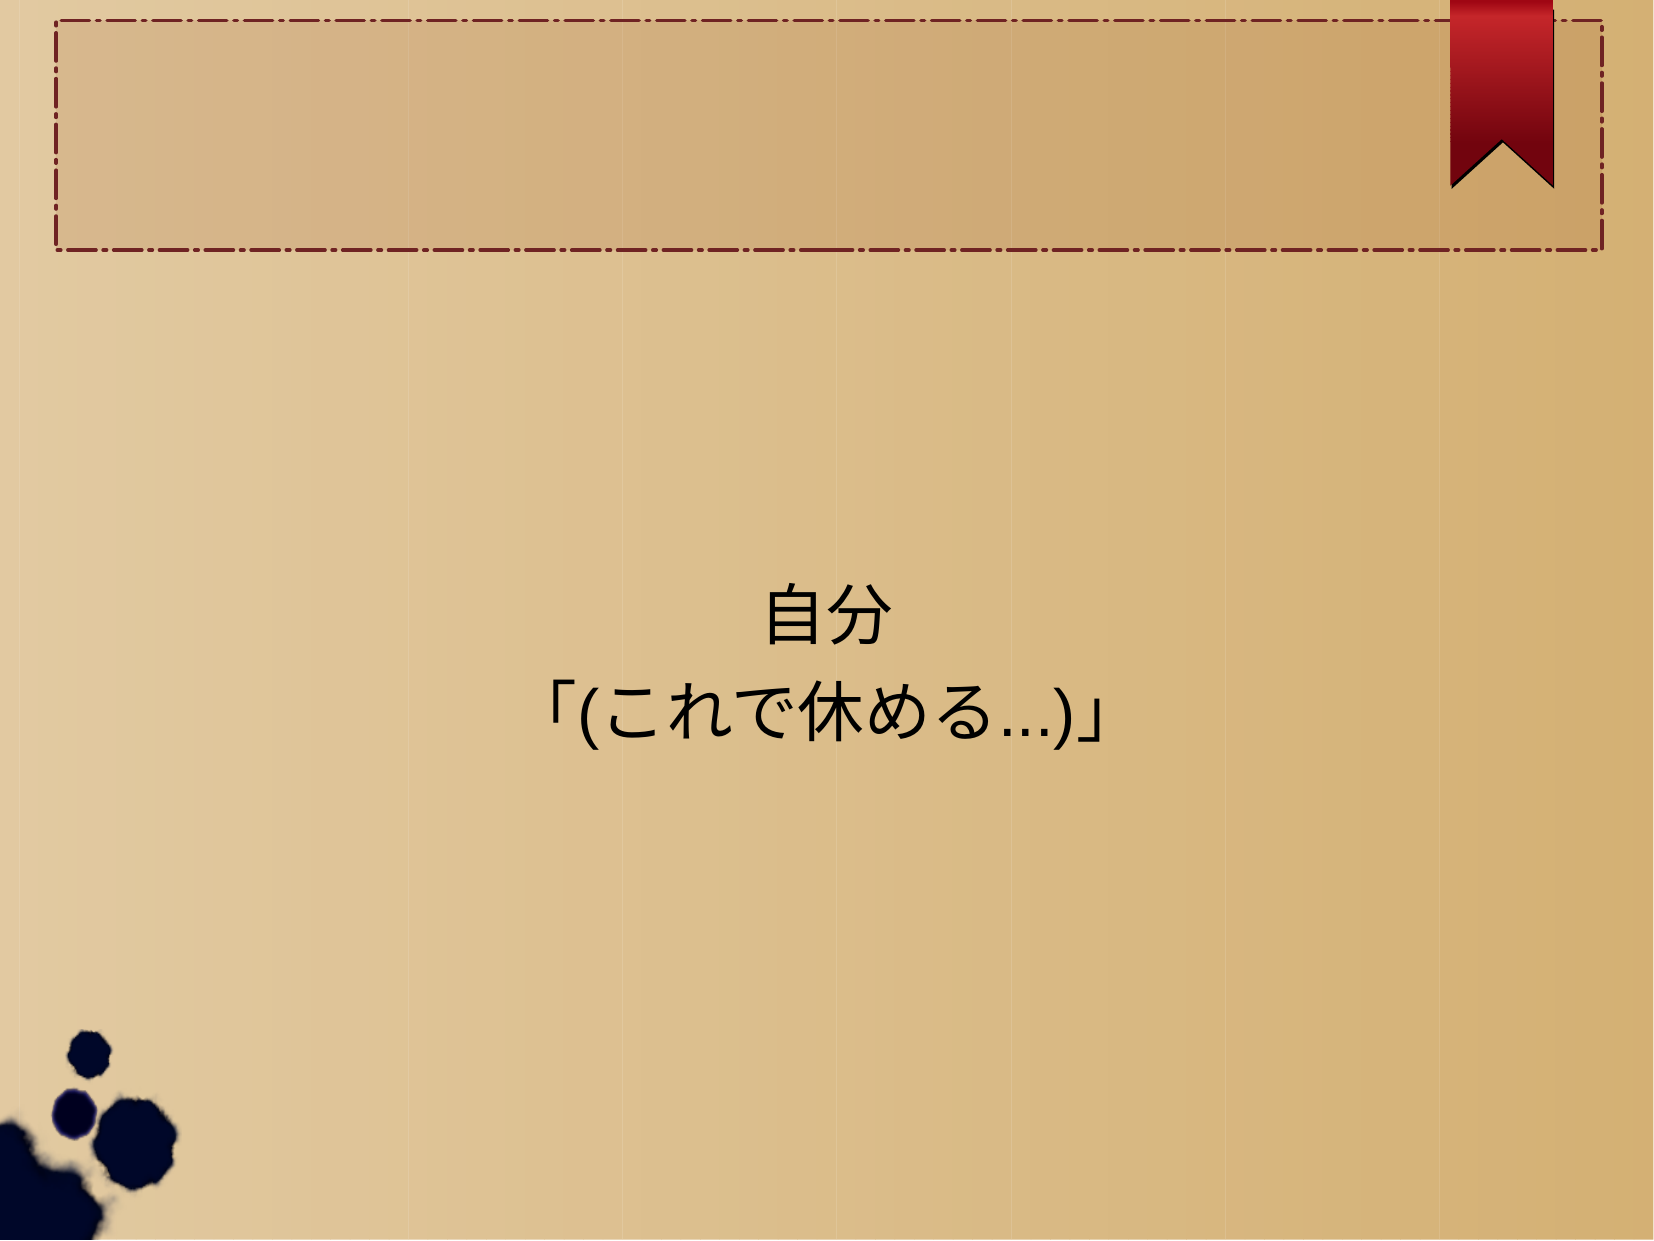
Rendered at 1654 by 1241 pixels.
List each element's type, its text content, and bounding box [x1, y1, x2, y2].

subtitle 自分 「(これで休める...)」 [82, 299, 1571, 1019]
